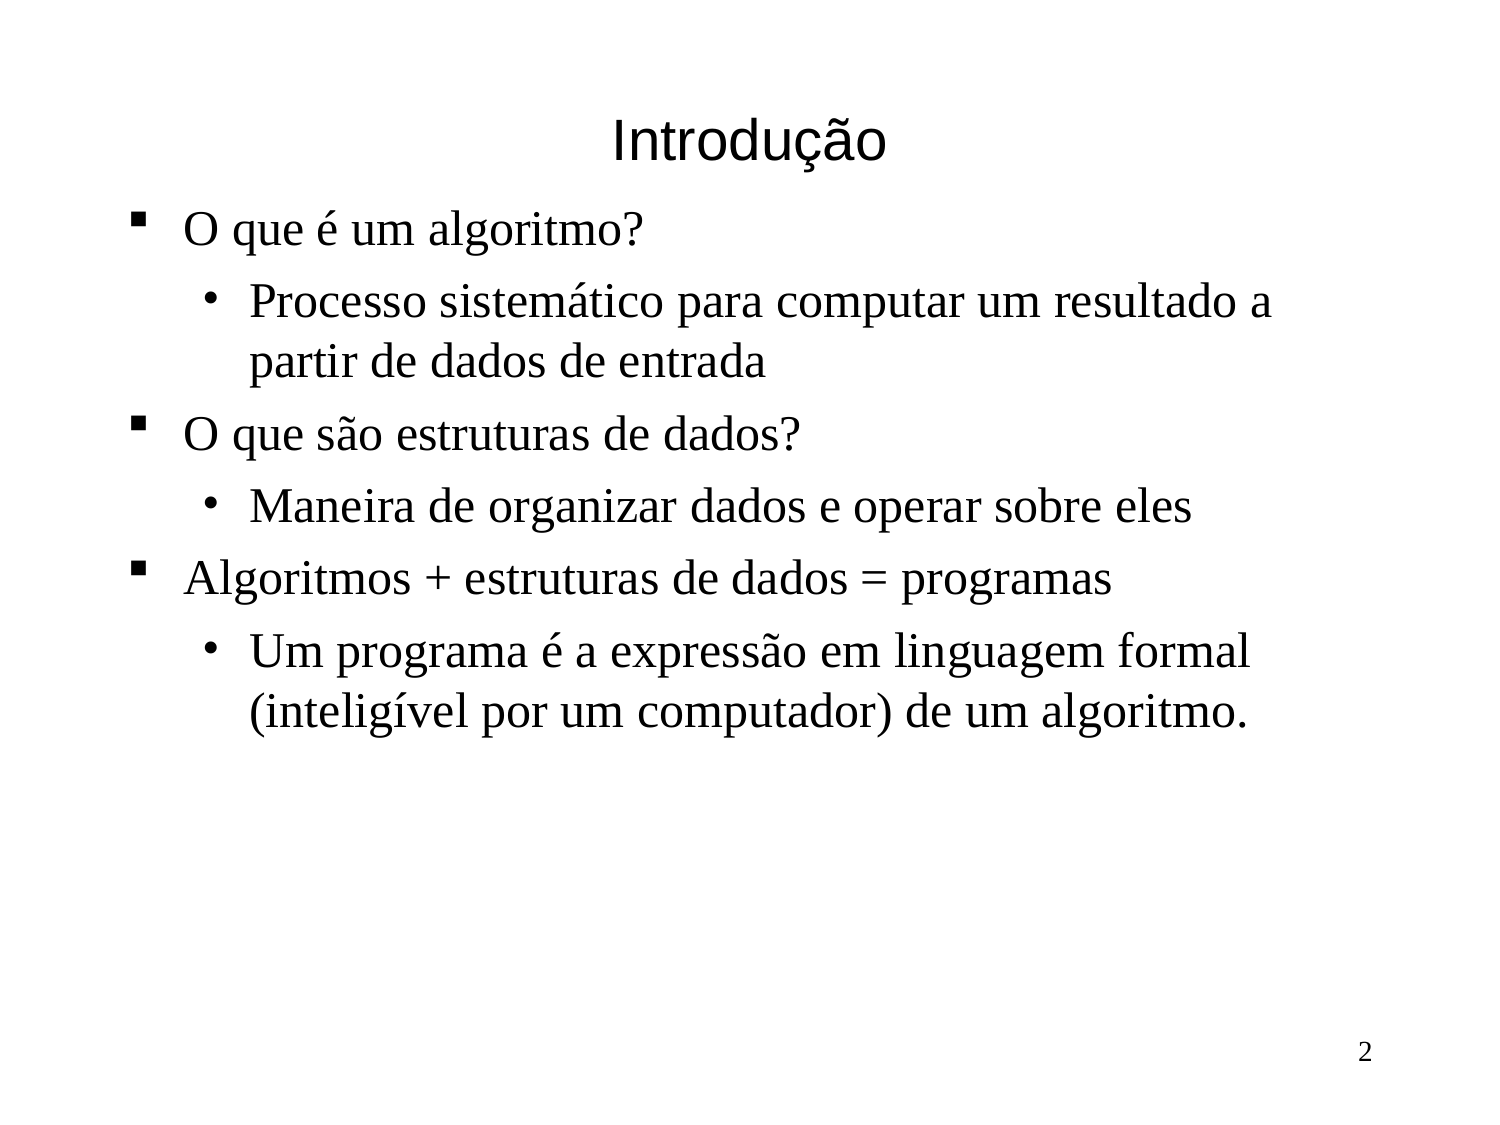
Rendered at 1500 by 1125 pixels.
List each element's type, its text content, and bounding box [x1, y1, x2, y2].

list O que é um algoritmo? Processo sistemático para computar um resultado a partir de dados de entrada O que são estruturas de dados? Maneira de organizar dados e operar sobre eles Algoritmos + estruturas de dados = programas Um programa é a expressão em linguagem formal (inteligível por um computador) de um algoritmo. [112, 187, 1388, 1000]
title Introdução [112, 99, 1388, 175]
